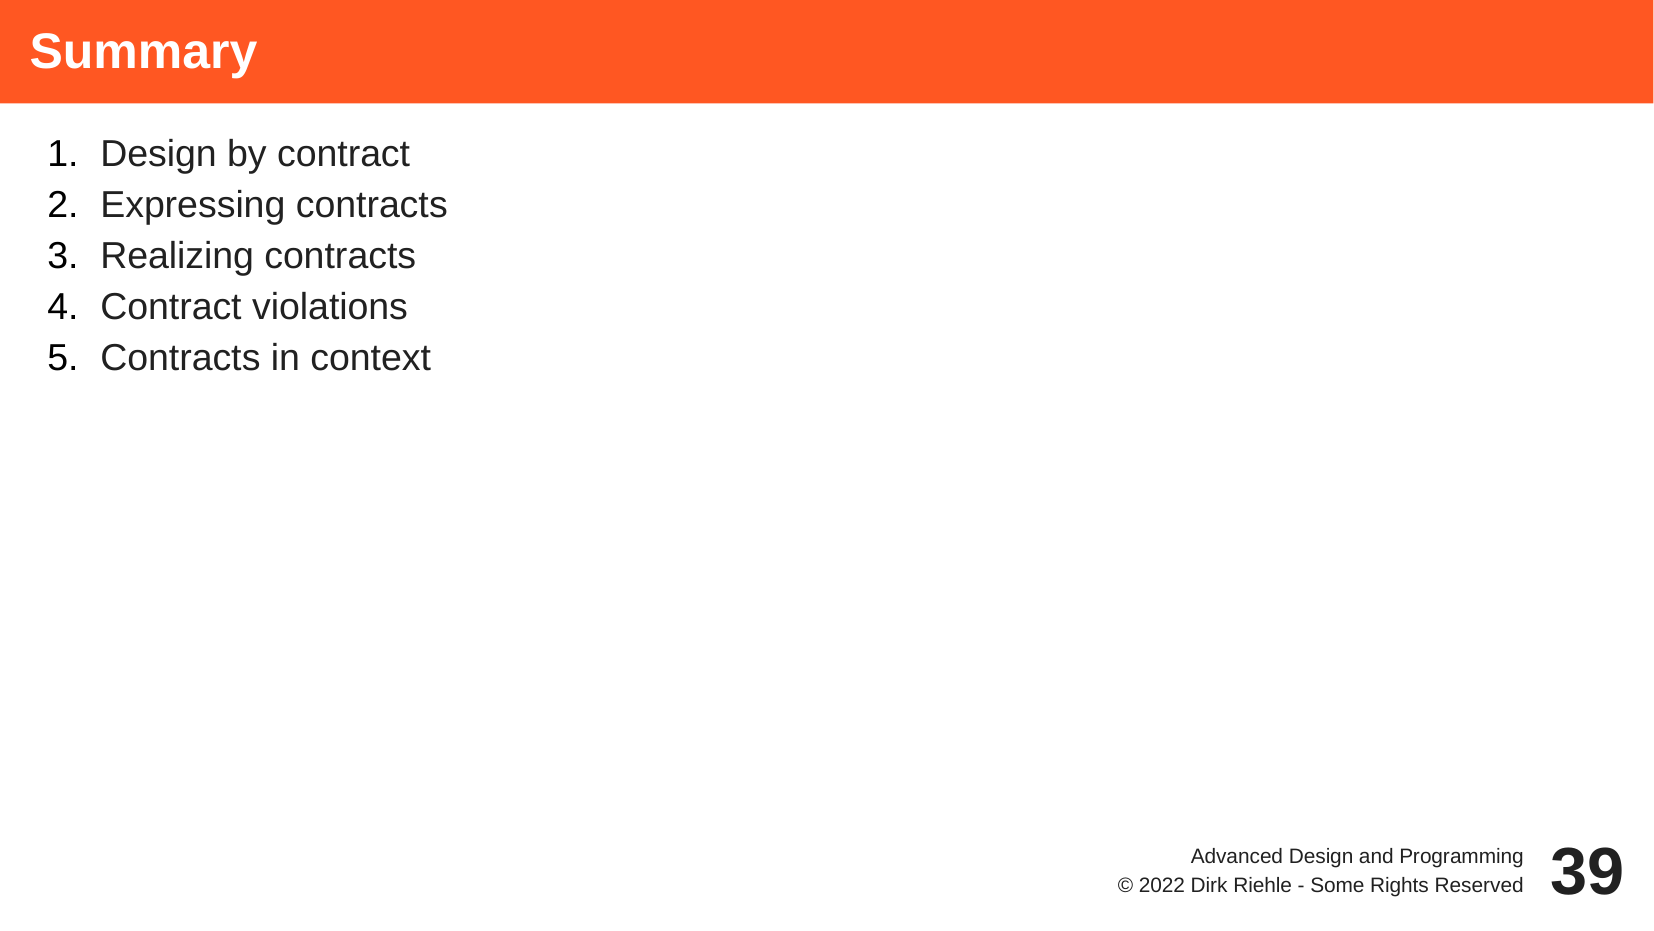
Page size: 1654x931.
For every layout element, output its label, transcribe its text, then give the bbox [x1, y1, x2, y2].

title Summary [0, 0, 1654, 104]
list Design by contract Expressing contracts Realizing contracts Contract violations Contracts in context [29, 132, 1625, 813]
